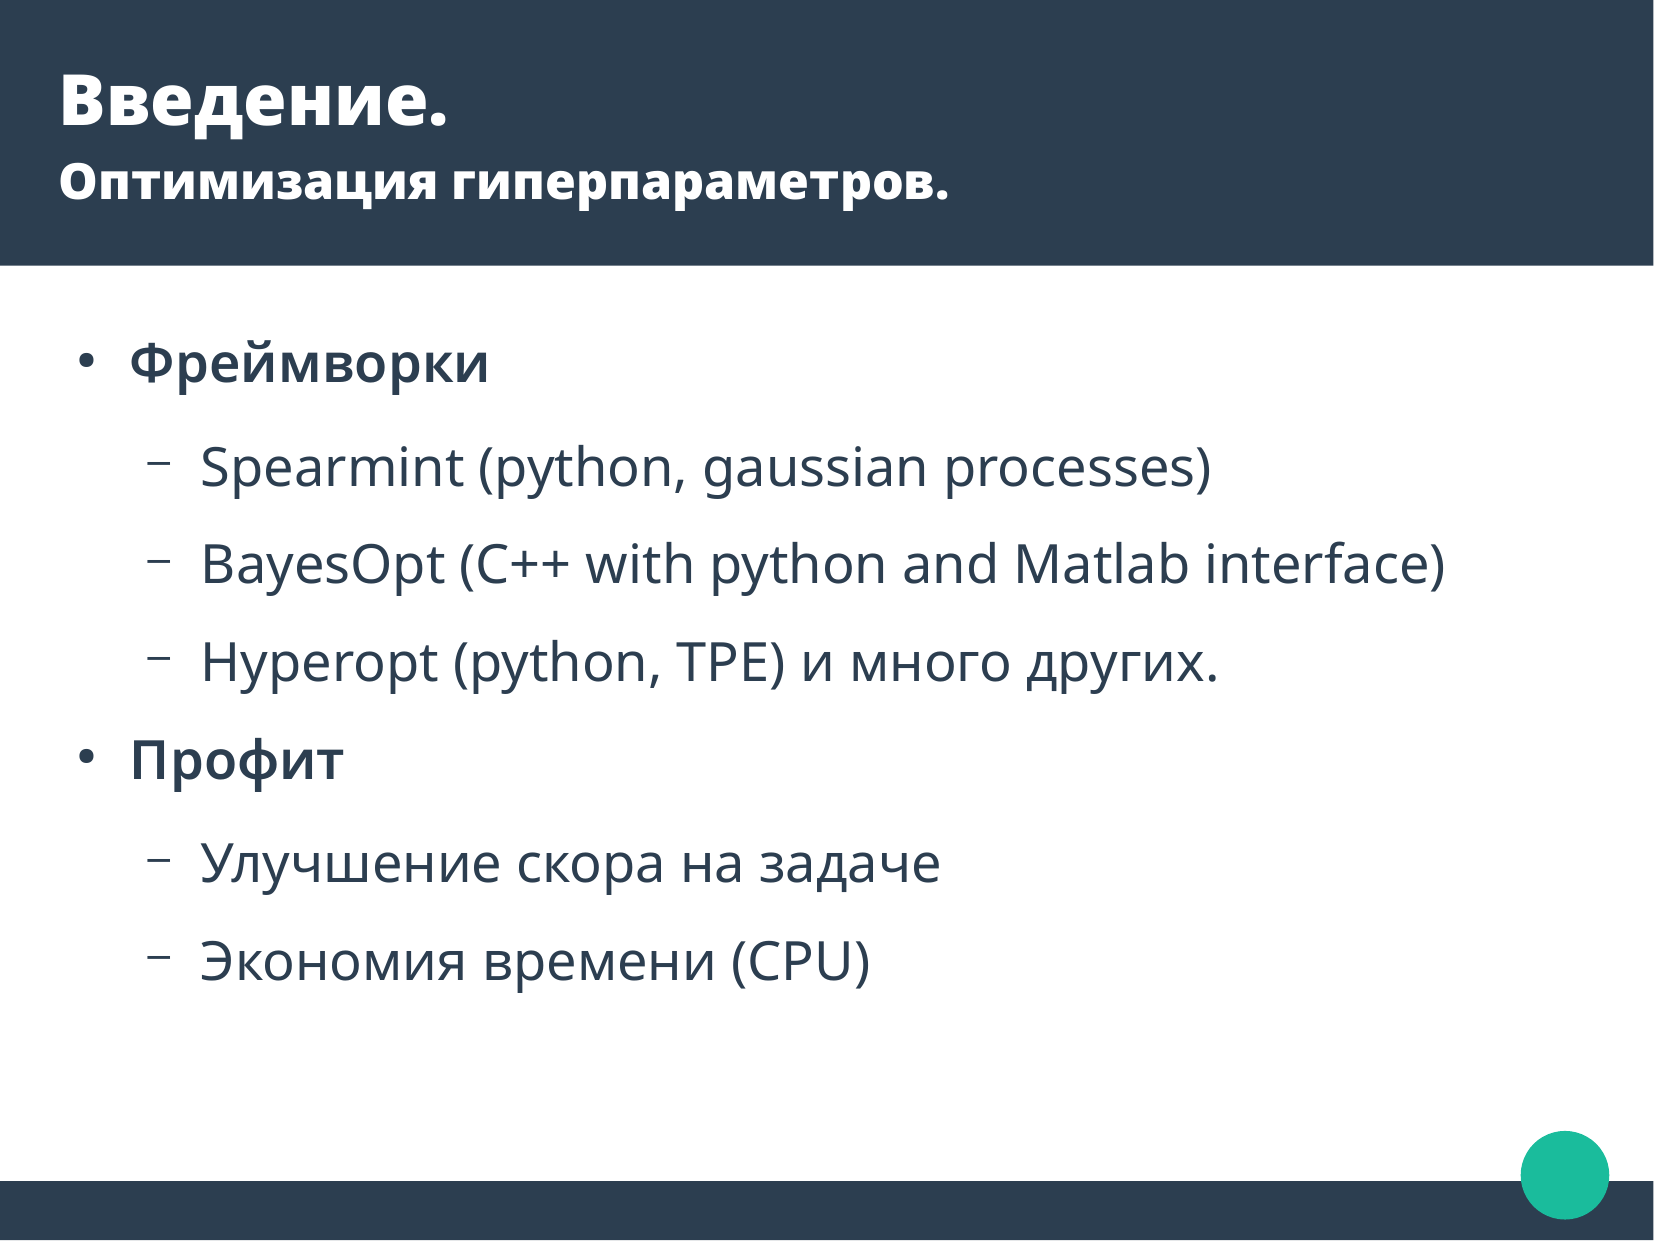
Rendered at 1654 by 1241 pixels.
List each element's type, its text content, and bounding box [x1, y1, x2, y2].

list Фреймворки Spearmint (python, gaussian processes) BayesOpt (C++ with python and Matlab interface) Hyperopt (python, TPE) и много других. Профит Улучшение скора на задаче Экономия времени (CPU) [59, 324, 1595, 1152]
title Введение. Оптимизация гиперпараметров. [59, 49, 1595, 207]
